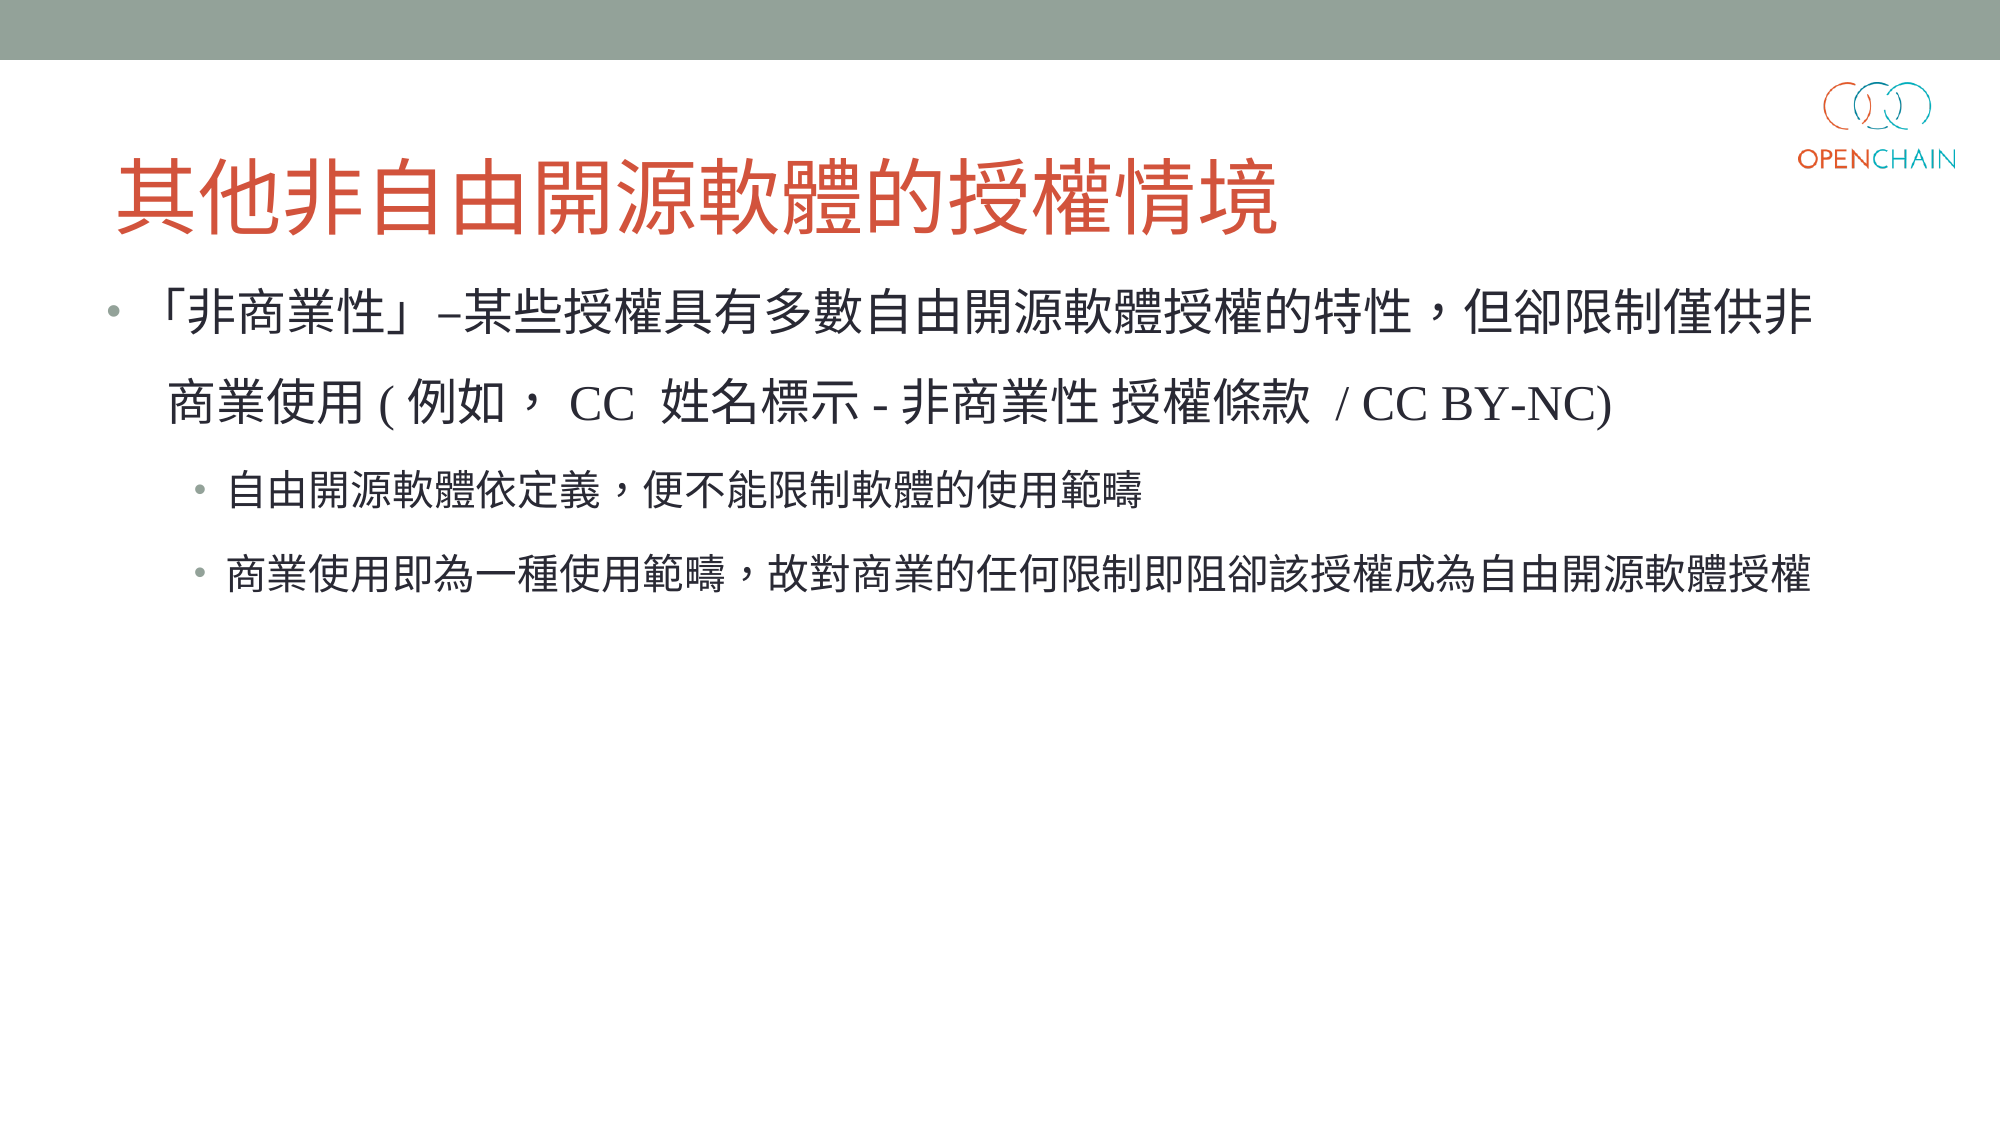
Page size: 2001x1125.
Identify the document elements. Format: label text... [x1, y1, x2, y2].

list 「非商業性」–某些授權具有多數自由開源軟體授權的特性，但卻限制僅供非商業使用(例如，CC 姓名標示-非商業性 授權條款 / CC BY-NC) 自由開源軟體依定義，便不能限制軟體的使用範疇 商業使用即為一種使用範疇，故對商業的任何限制即阻卻該授權成為自由開源軟體授權 [91, 243, 1863, 1093]
title 其他非自由開源軟體的授權情境 [99, 87, 1900, 251]
